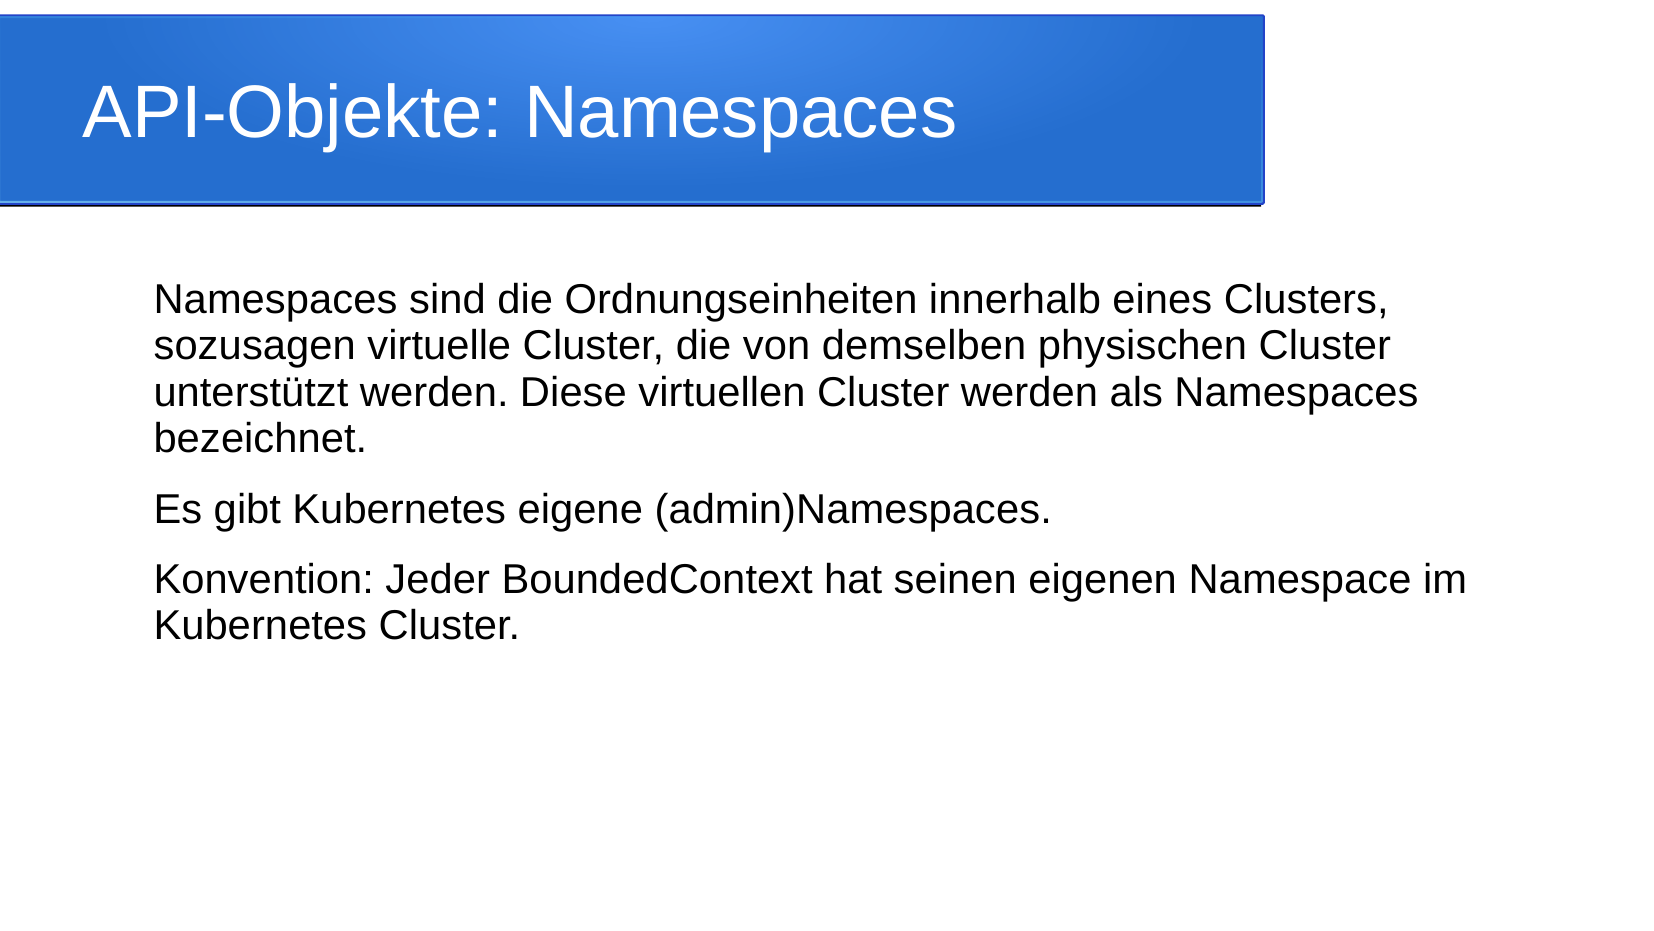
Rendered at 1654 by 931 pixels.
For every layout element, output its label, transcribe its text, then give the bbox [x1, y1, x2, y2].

title API-Objekte: Namespaces [82, 35, 1235, 189]
list Namespaces sind die Ordnungseinheiten innerhalb eines Clusters, sozusagen virtuelle Cluster, die von demselben physischen Cluster unterstützt werden. Diese virtuellen Cluster werden als Namespaces bezeichnet. Es gibt Kubernetes eigene (admin)Namespaces. Konvention: Jeder BoundedContext hat seinen eigenen Namespace im Kubernetes Cluster. [82, 275, 1571, 815]
